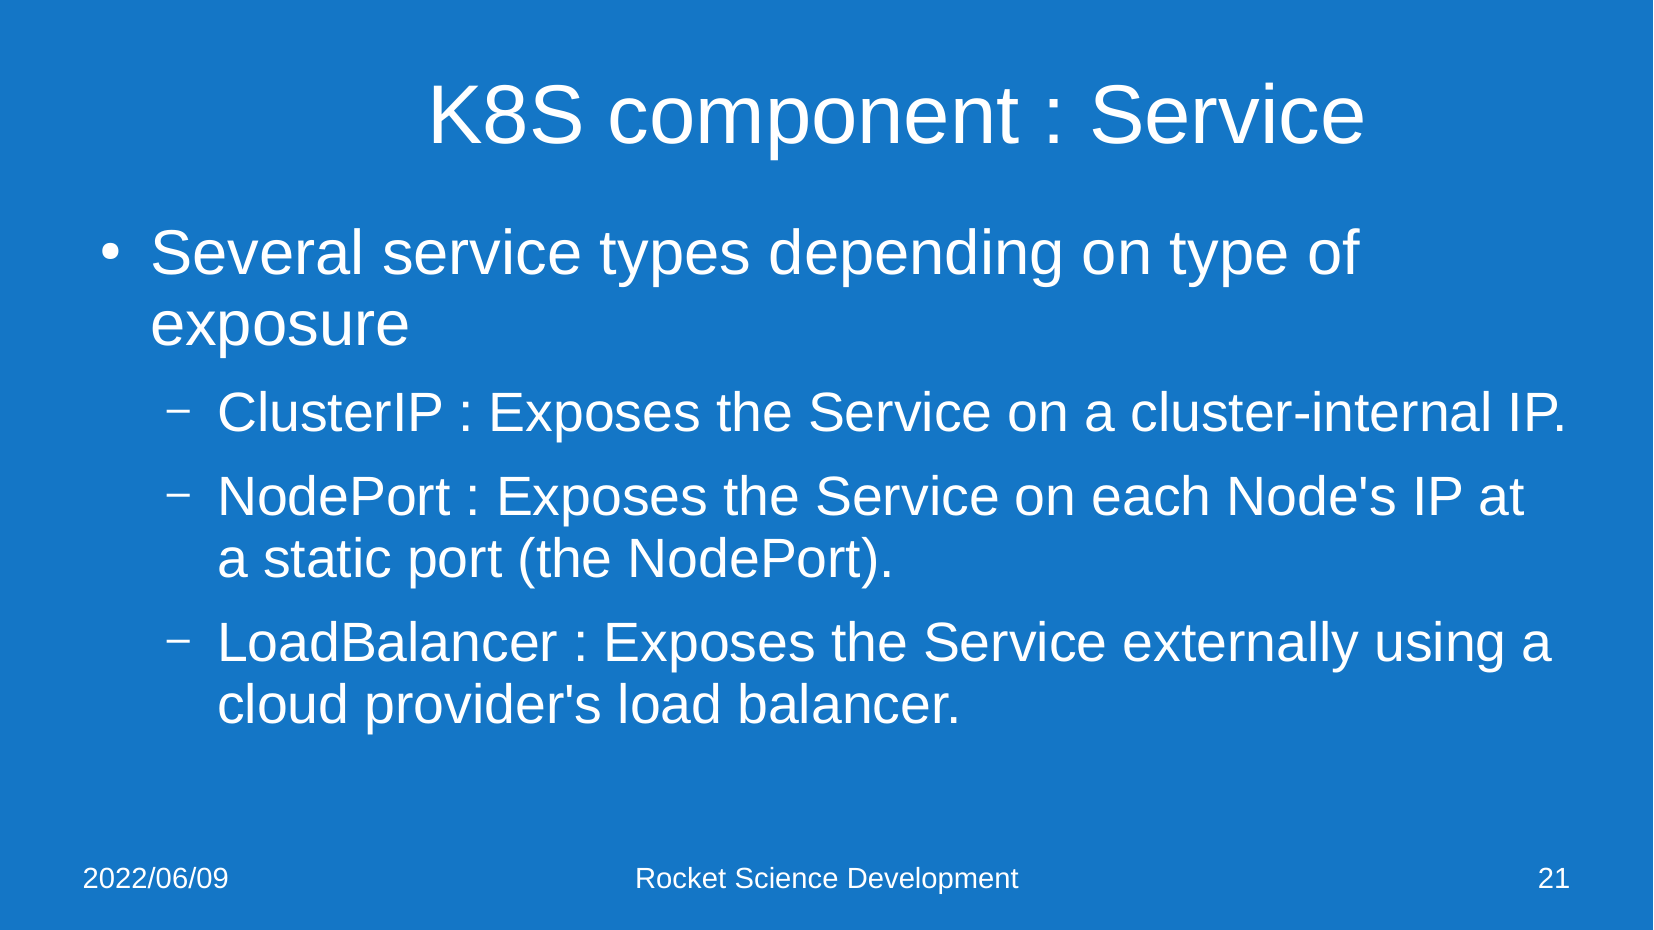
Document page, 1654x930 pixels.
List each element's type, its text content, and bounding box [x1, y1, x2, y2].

title K8S component : Service [82, 36, 1571, 193]
list Several service types depending on type of exposure ClusterIP : Exposes the Service on a cluster-internal IP. NodePort : Exposes the Service on each Node's IP at a static port (the NodePort). LoadBalancer : Exposes the Service externally using a cloud provider's load balancer. [82, 217, 1571, 757]
